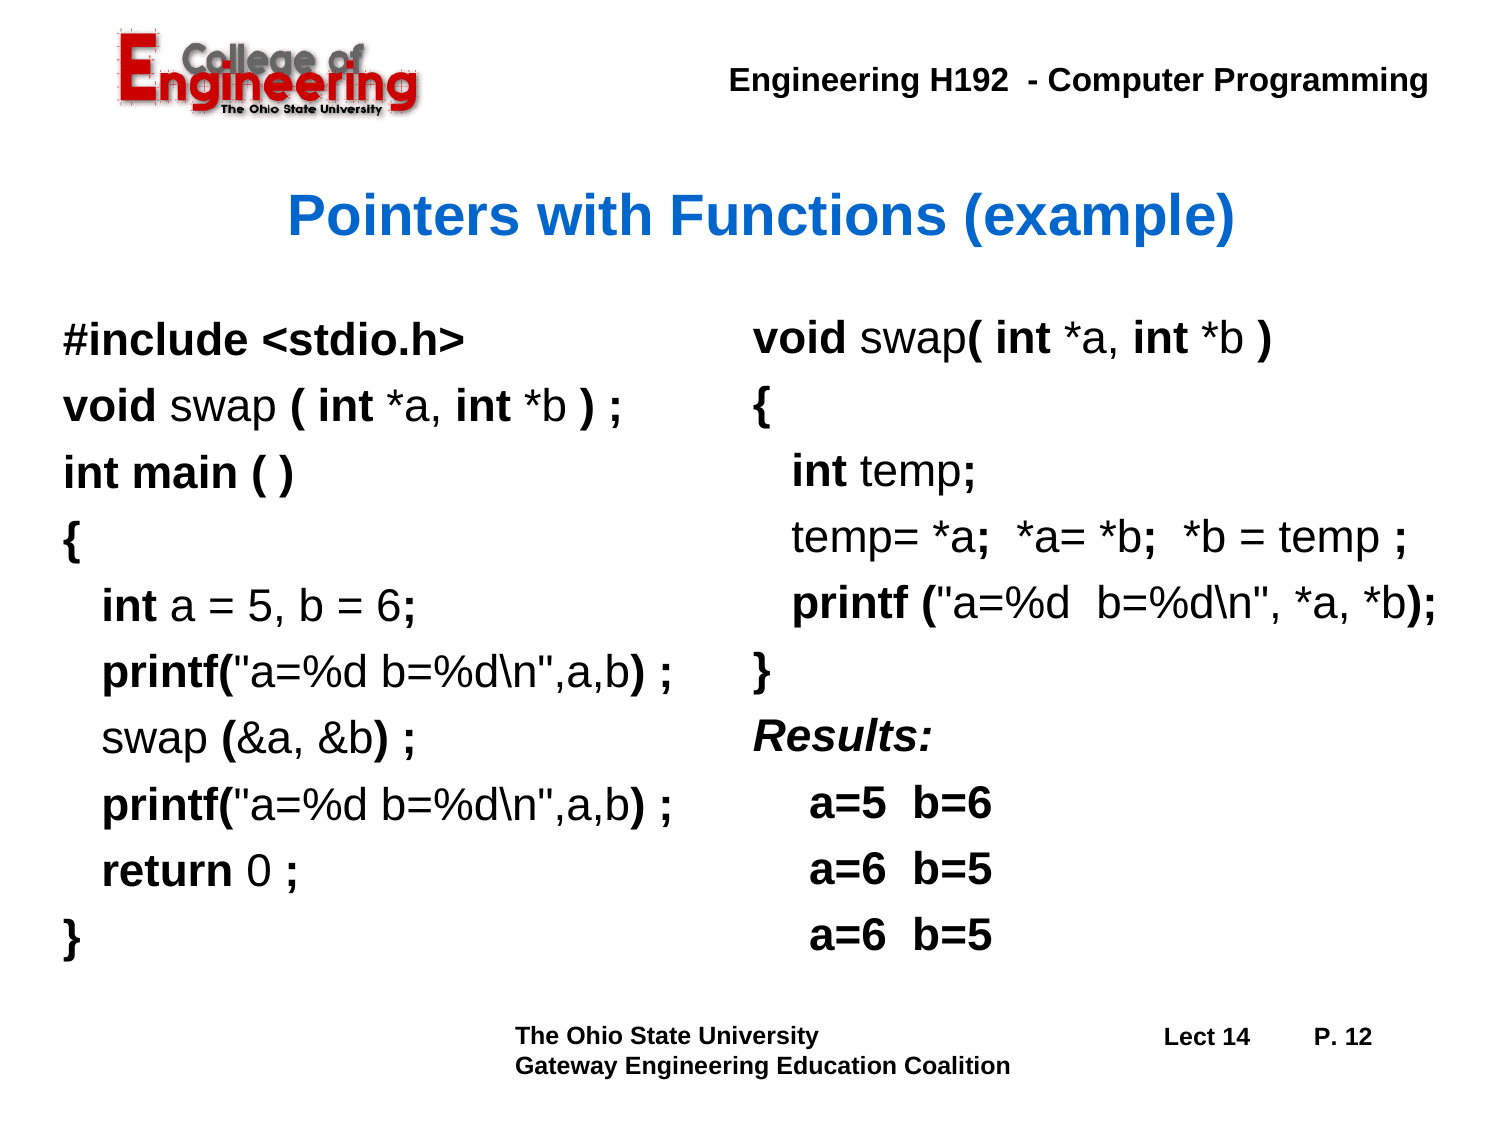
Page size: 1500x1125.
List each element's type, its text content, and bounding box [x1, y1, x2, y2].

list #include <stdio.h> void swap ( int *a, int *b ) ; int main ( ) { int a = 5, b = 6; printf("a=%d b=%d\n",a,b) ; swap (&a, &b) ; printf("a=%d b=%d\n",a,b) ; return 0 ; } [48, 302, 739, 1010]
list void swap( int *a, int *b ) { int temp; temp= *a; *a= *b; *b = temp ; printf ("a=%d b=%d\n", *a, *b); } Results: a=5 b=6 a=6 b=5 a=6 b=5 [738, 299, 1474, 1008]
title Pointers with Functions (example) [125, 174, 1401, 250]
